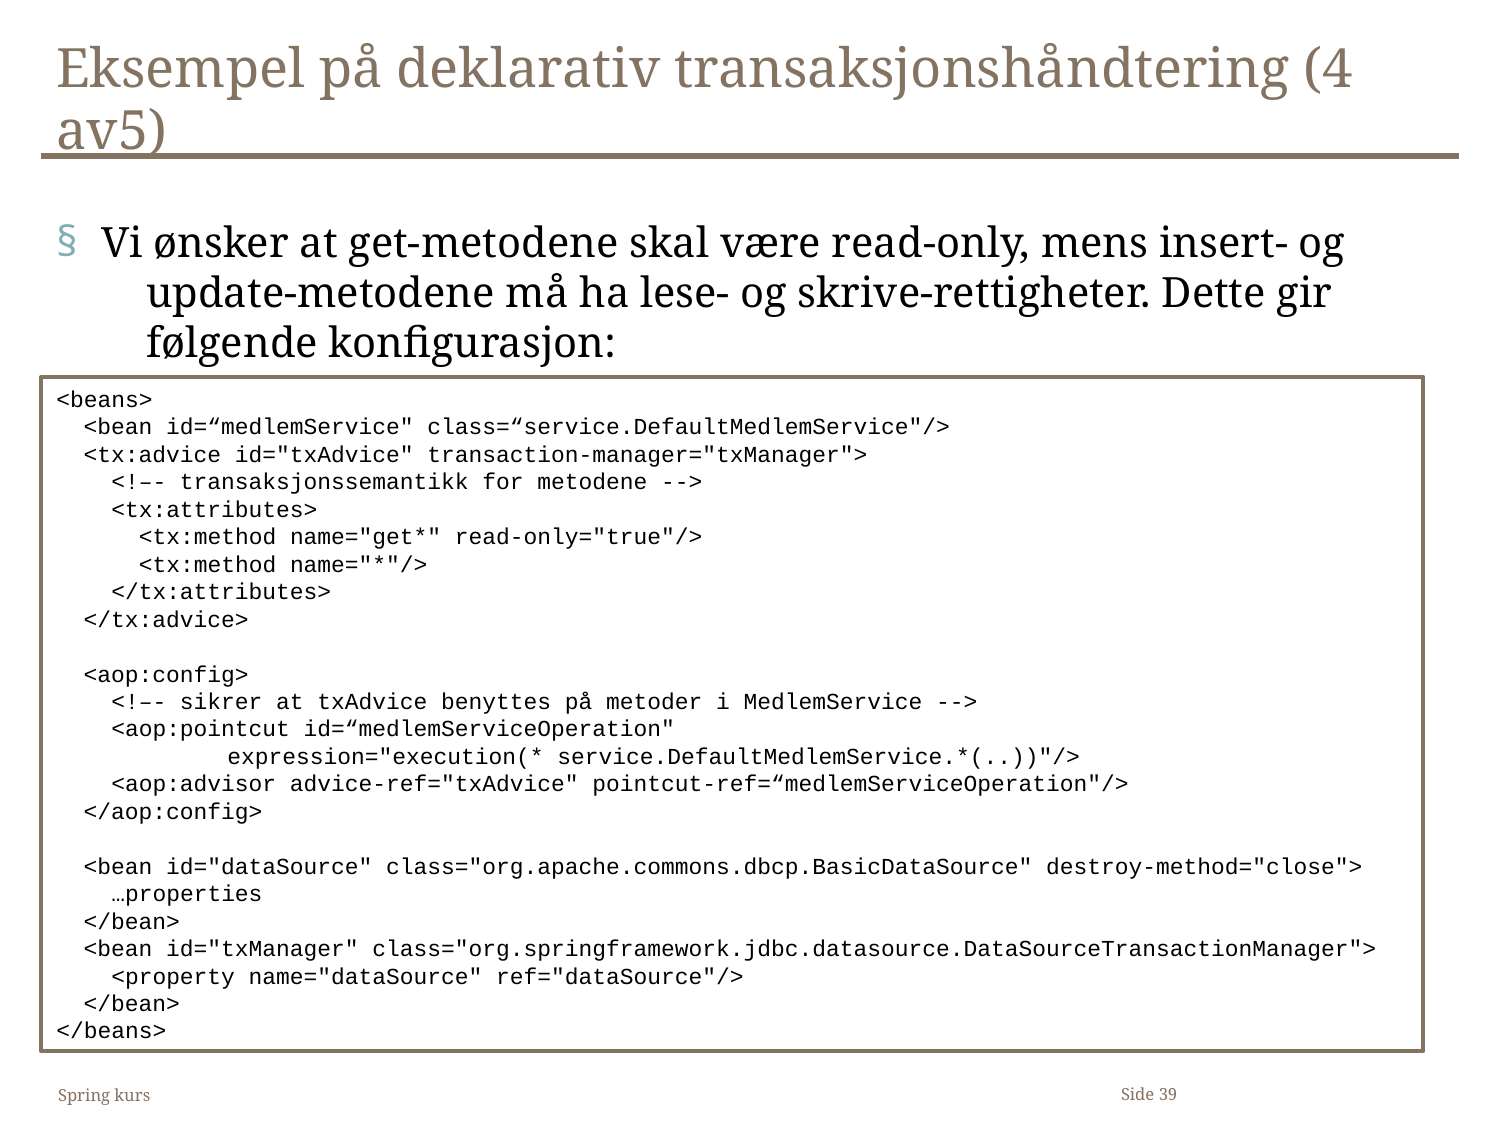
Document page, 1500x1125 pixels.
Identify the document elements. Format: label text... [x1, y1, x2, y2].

text_box <beans> <bean id=“medlemService" class=“service.DefaultMedlemService"/> <tx:advice id="txAdvice" transaction-manager="txManager"> <!–- transaksjonssemantikk for metodene --> <tx:attributes> <tx:method name="get*" read-only="true"/> <tx:method name="*"/> </tx:attributes> </tx:advice> <aop:config> <!–- sikrer at txAdvice benyttes på metoder i MedlemService --> <aop:pointcut id=“medlemServiceOperation" expression="execution(* service.DefaultMedlemService.*(..))"/> <aop:advisor advice-ref="txAdvice" pointcut-ref=“medlemServiceOperation"/> </aop:config> <bean id="dataSource" class="org.apache.commons.dbcp.BasicDataSource" destroy-method="close"> …properties </bean> <bean id="txManager" class="org.springframework.jdbc.datasource.DataSourceTransactionManager"> <property name="dataSource" ref="dataSource"/> </bean> </beans> [41, 377, 1424, 1052]
text_box Side <number> [1105, 1065, 1457, 1125]
list Vi ønsker at get-metodene skal være read-only, mens insert- og update-metodene må ha lese- og skrive-rettigheter. Dette gir følgende konfigurasjon: [41, 208, 1455, 1005]
title Eksempel på deklarativ transaksjonshåndtering (4 av5) [40, 27, 1459, 146]
text_box Spring kurs [43, 1065, 751, 1125]
